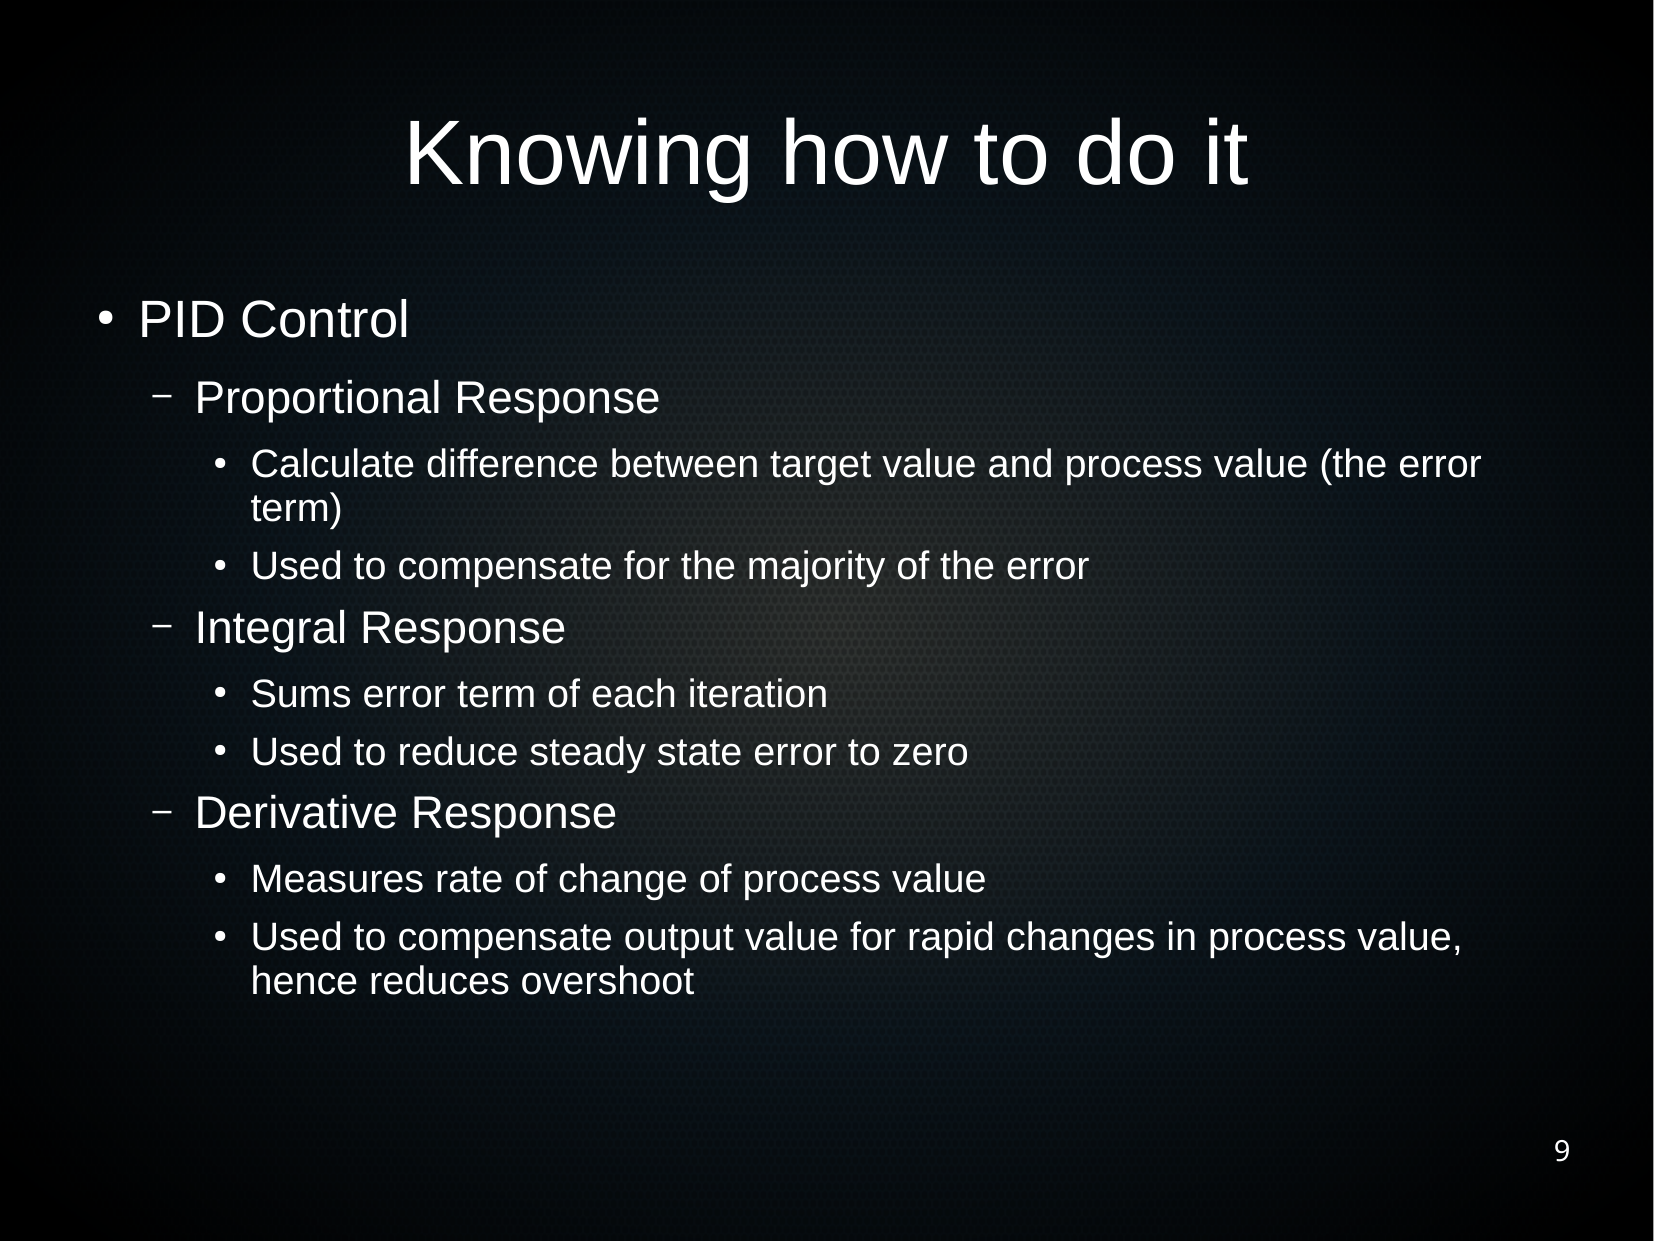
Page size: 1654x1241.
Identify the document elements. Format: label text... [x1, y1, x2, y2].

list PID Control Proportional Response Calculate difference between target value and process value (the error term) Used to compensate for the majority of the error Integral Response Sums error term of each iteration Used to reduce steady state error to zero Derivative Response Measures rate of change of process value Used to compensate output value for rapid changes in process value, hence reduces overshoot [82, 290, 1538, 1010]
picture [0, 0, 1654, 1241]
title Knowing how to do it [82, 49, 1571, 257]
